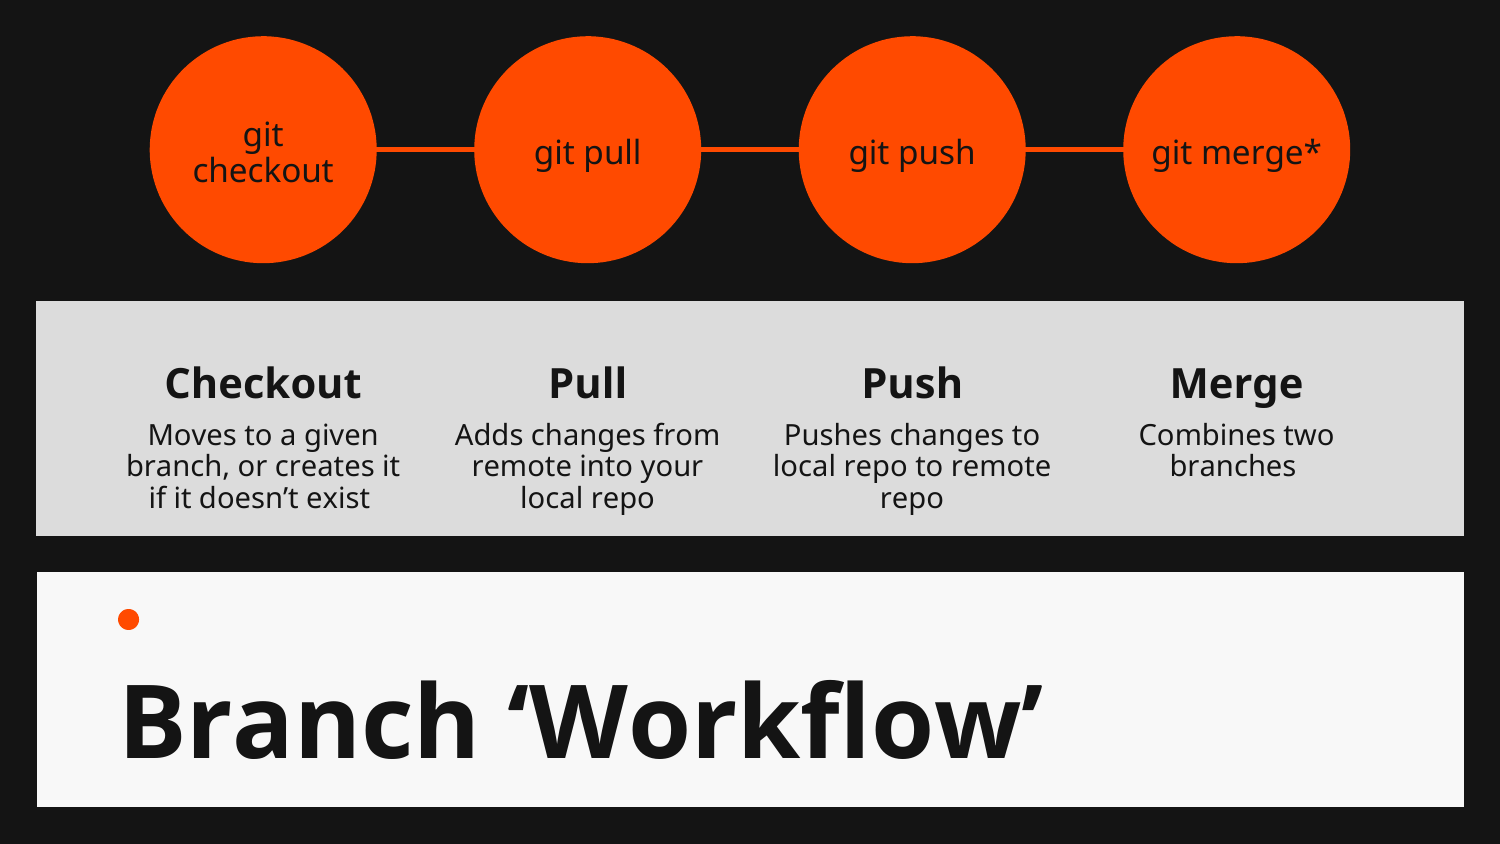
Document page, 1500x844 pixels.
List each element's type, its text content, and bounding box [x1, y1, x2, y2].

text_box git push [820, 100, 1004, 200]
text_box [798, 152, 1026, 264]
text_box [36, 301, 1464, 536]
text_box git merge* [1145, 100, 1329, 200]
text_box git pull [496, 100, 680, 200]
text_box Pushes changes to local repo to remote repo [767, 420, 1058, 489]
title Branch ‘Workflow’ [118, 684, 1382, 773]
text_box Merge [1091, 354, 1382, 407]
text_box [798, 36, 1026, 147]
text_box Checkout [118, 354, 409, 407]
text_box [118, 609, 140, 630]
text_box [149, 36, 377, 264]
text_box [474, 36, 702, 147]
text_box [474, 152, 702, 264]
text_box Moves to a given branch, or creates it if it doesn’t exist [118, 420, 409, 489]
text_box git checkout [171, 100, 355, 200]
text_box Pull [442, 354, 733, 407]
text_box Adds changes from remote into your local repo [442, 420, 733, 489]
text_box Push [767, 354, 1058, 407]
text_box [1123, 36, 1351, 264]
text_box Combines two branches [1091, 420, 1382, 489]
